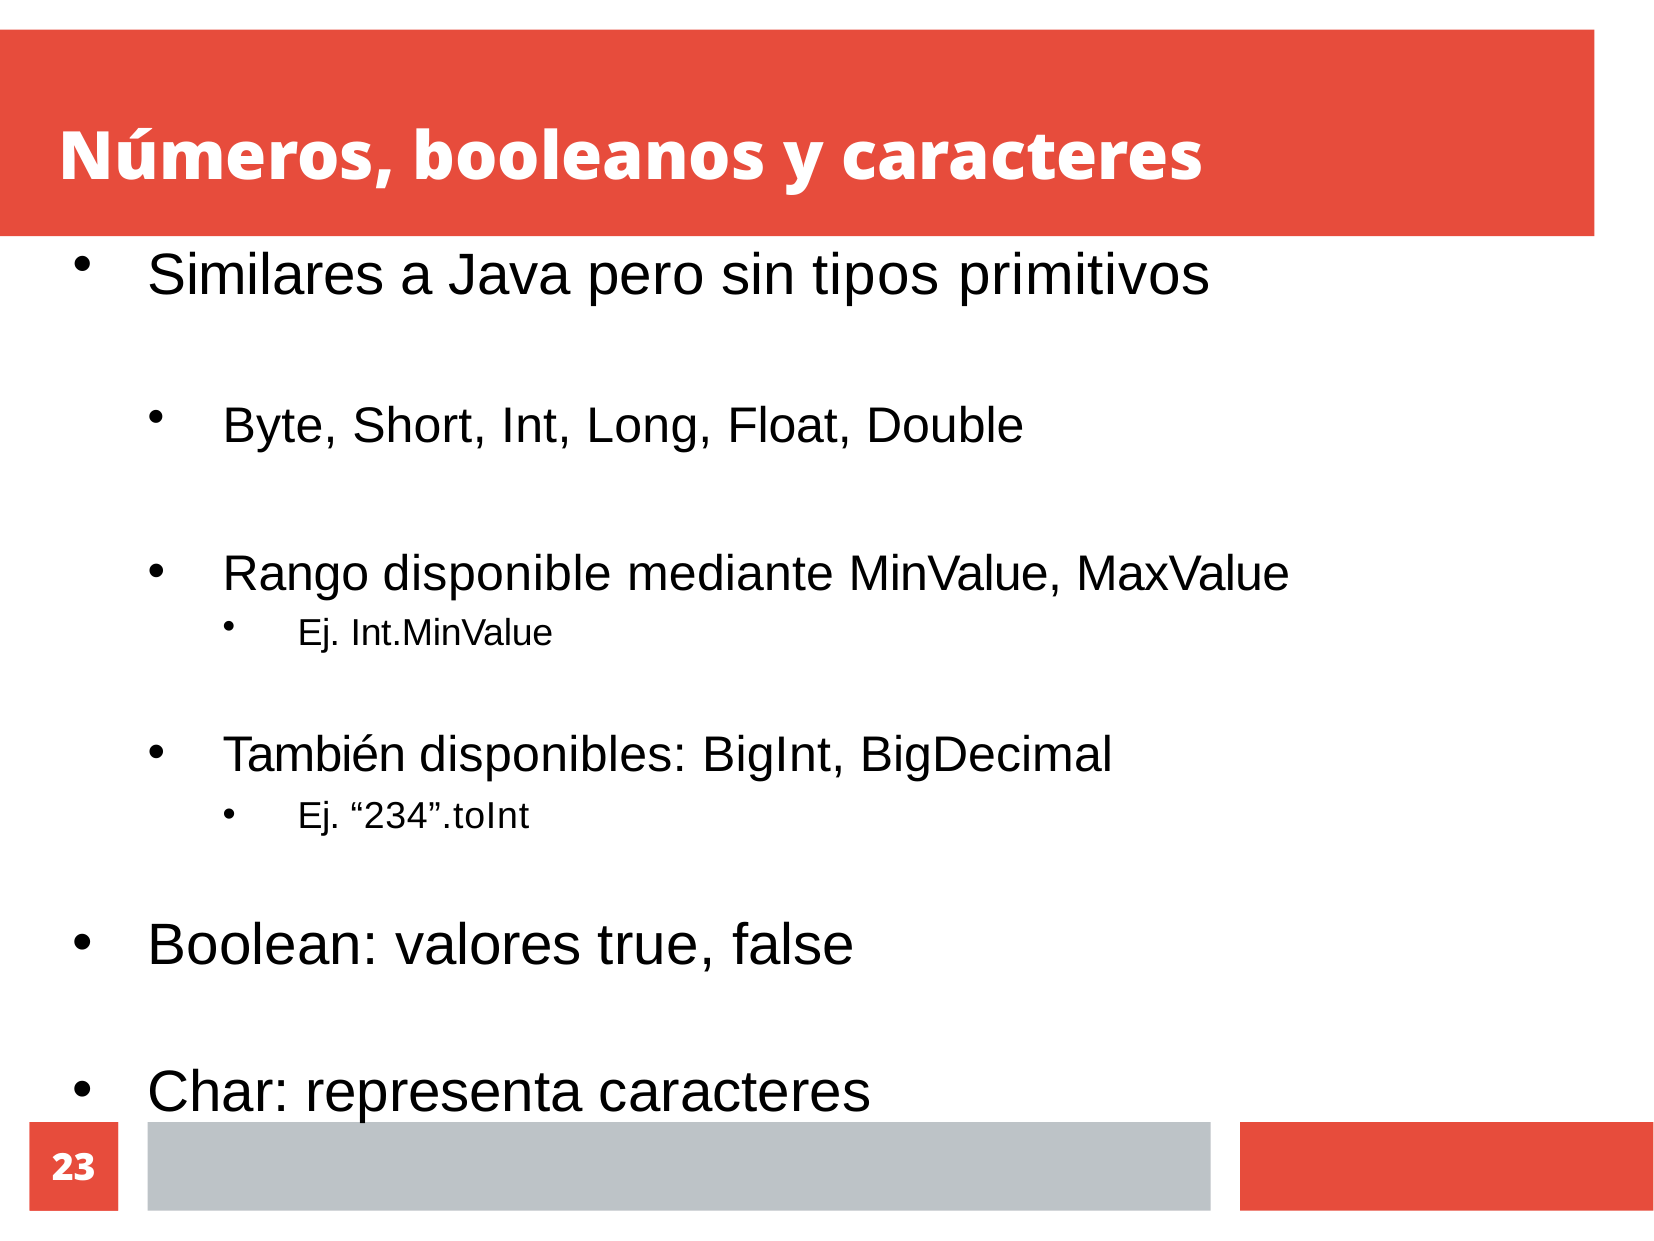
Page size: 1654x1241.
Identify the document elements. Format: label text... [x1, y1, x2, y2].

title Números, booleanos y caracteres [59, 66, 1595, 200]
text_box Similares a Java pero sin tipos primitivos Byte, Short, Int, Long, Float, Double Rango disponible mediante MinValue, MaxValue Ej. Int.MinValue También disponibles: BigInt, BigDecimal Ej. “234”.toInt Boolean: valores true, false Char: representa caracteres [70, 235, 1551, 1124]
